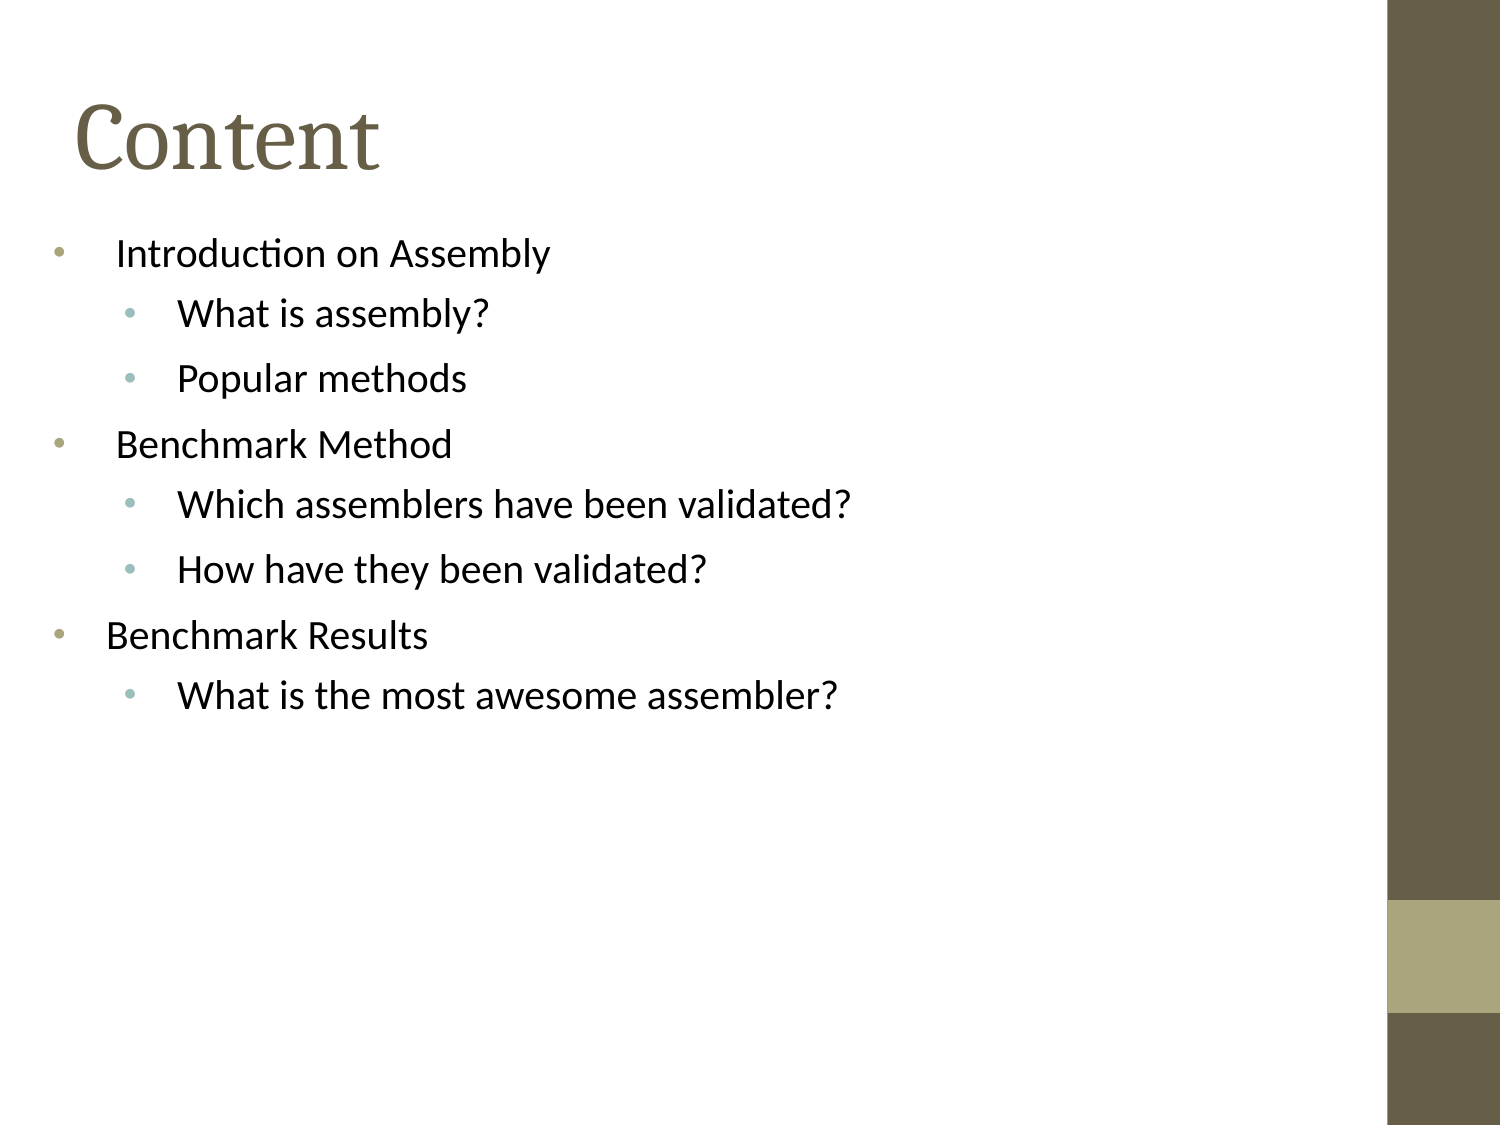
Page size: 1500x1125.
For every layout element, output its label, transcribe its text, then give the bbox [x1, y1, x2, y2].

title Content [75, 82, 1326, 195]
list Introduction on Assembly What is assembly? Popular methods Benchmark Method Which assemblers have been validated? How have they been validated? Benchmark Results What is the most awesome assembler? [35, 236, 1418, 1063]
